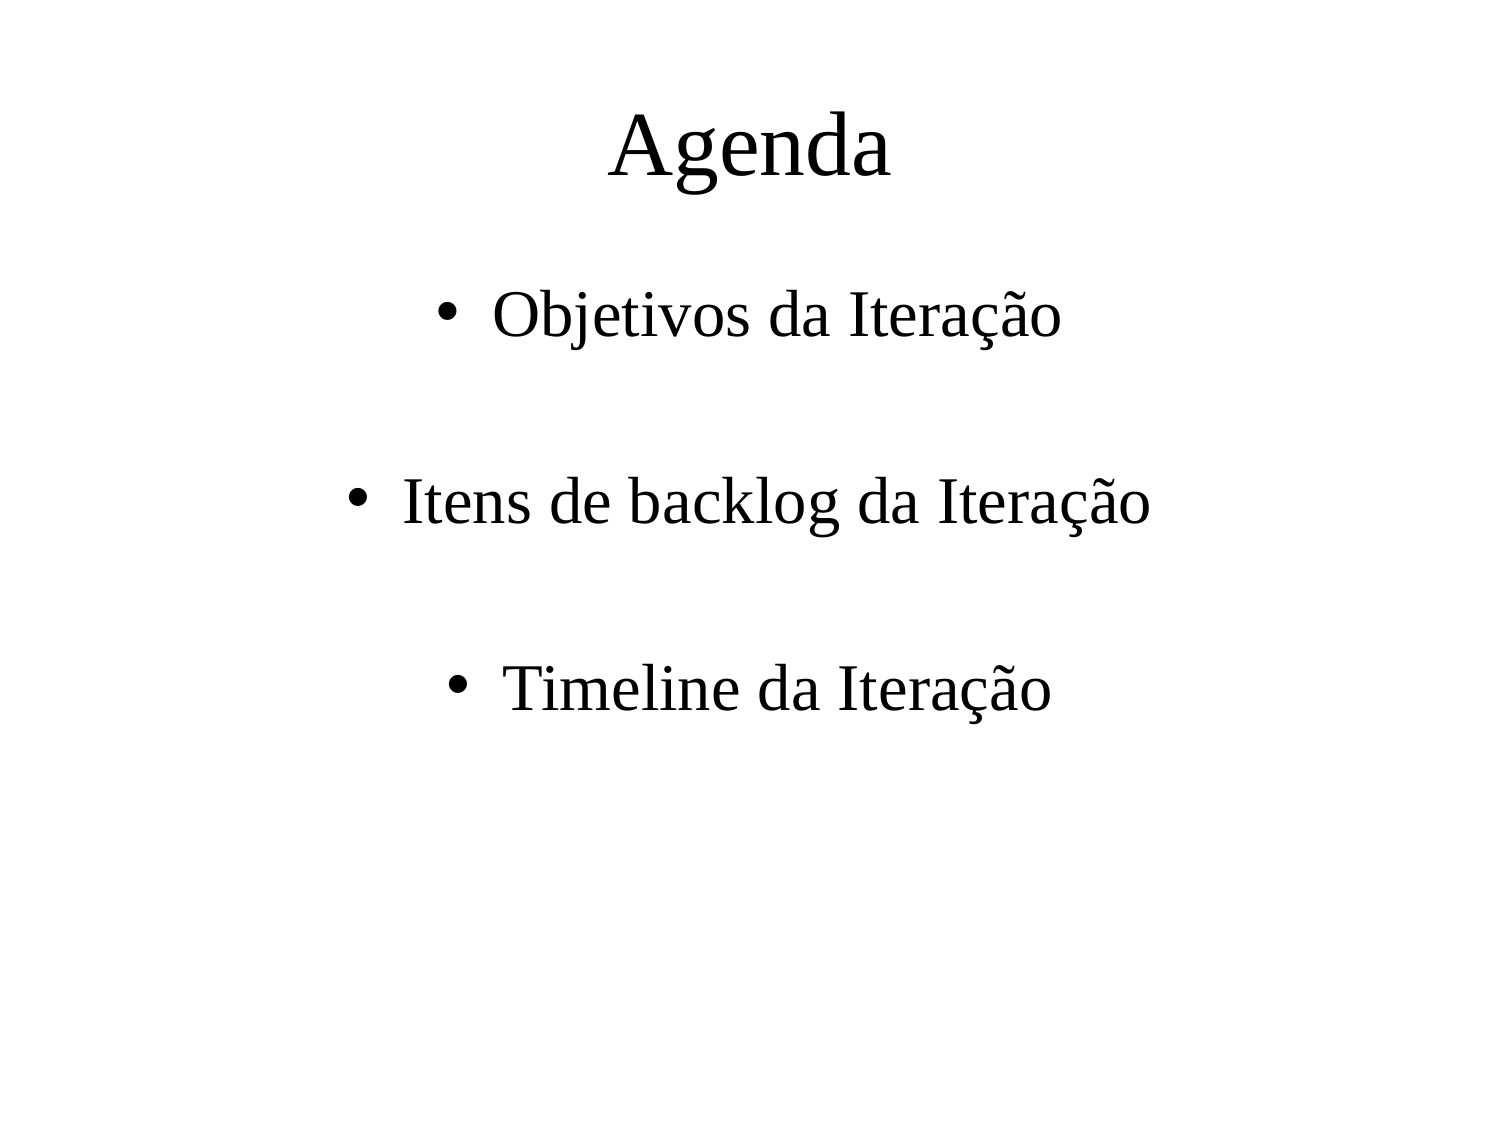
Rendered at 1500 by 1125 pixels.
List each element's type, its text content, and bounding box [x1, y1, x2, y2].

title Agenda [75, 45, 1425, 233]
list Objetivos da Iteração Itens de backlog da Iteração Timeline da Iteração [75, 262, 1425, 1005]
